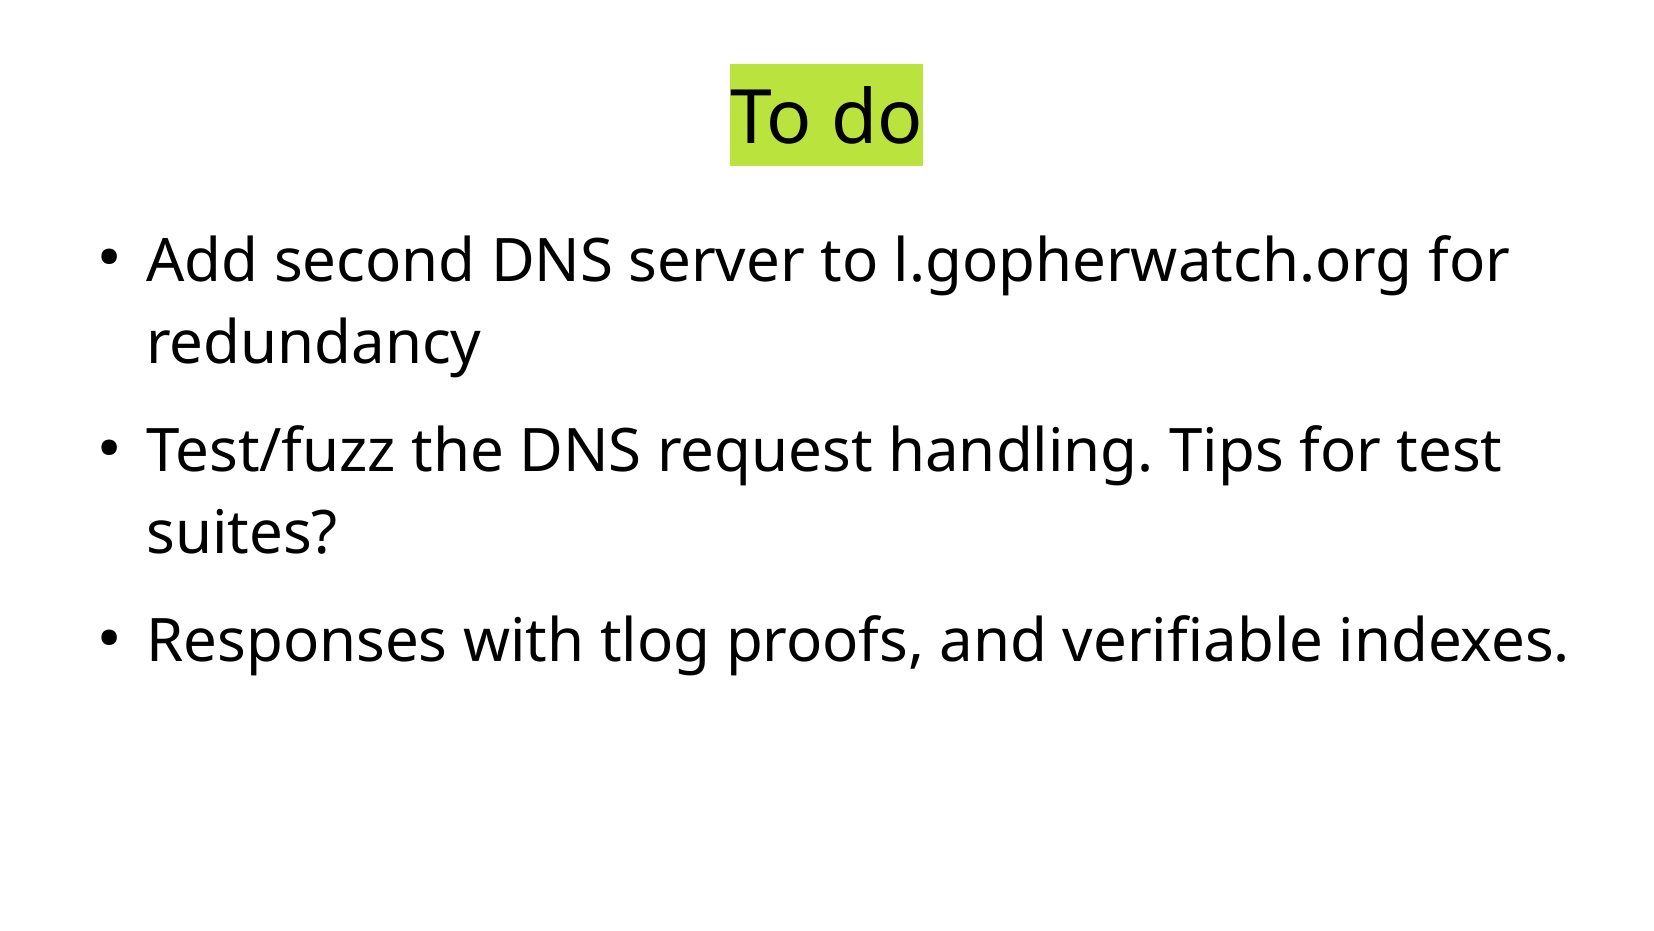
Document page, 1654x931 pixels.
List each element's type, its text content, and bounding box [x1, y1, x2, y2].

list Add second DNS server to l.gopherwatch.org for redundancy Test/fuzz the DNS request handling. Tips for test suites? Responses with tlog proofs, and verifiable indexes. [82, 217, 1571, 758]
title To do [82, 37, 1571, 193]
